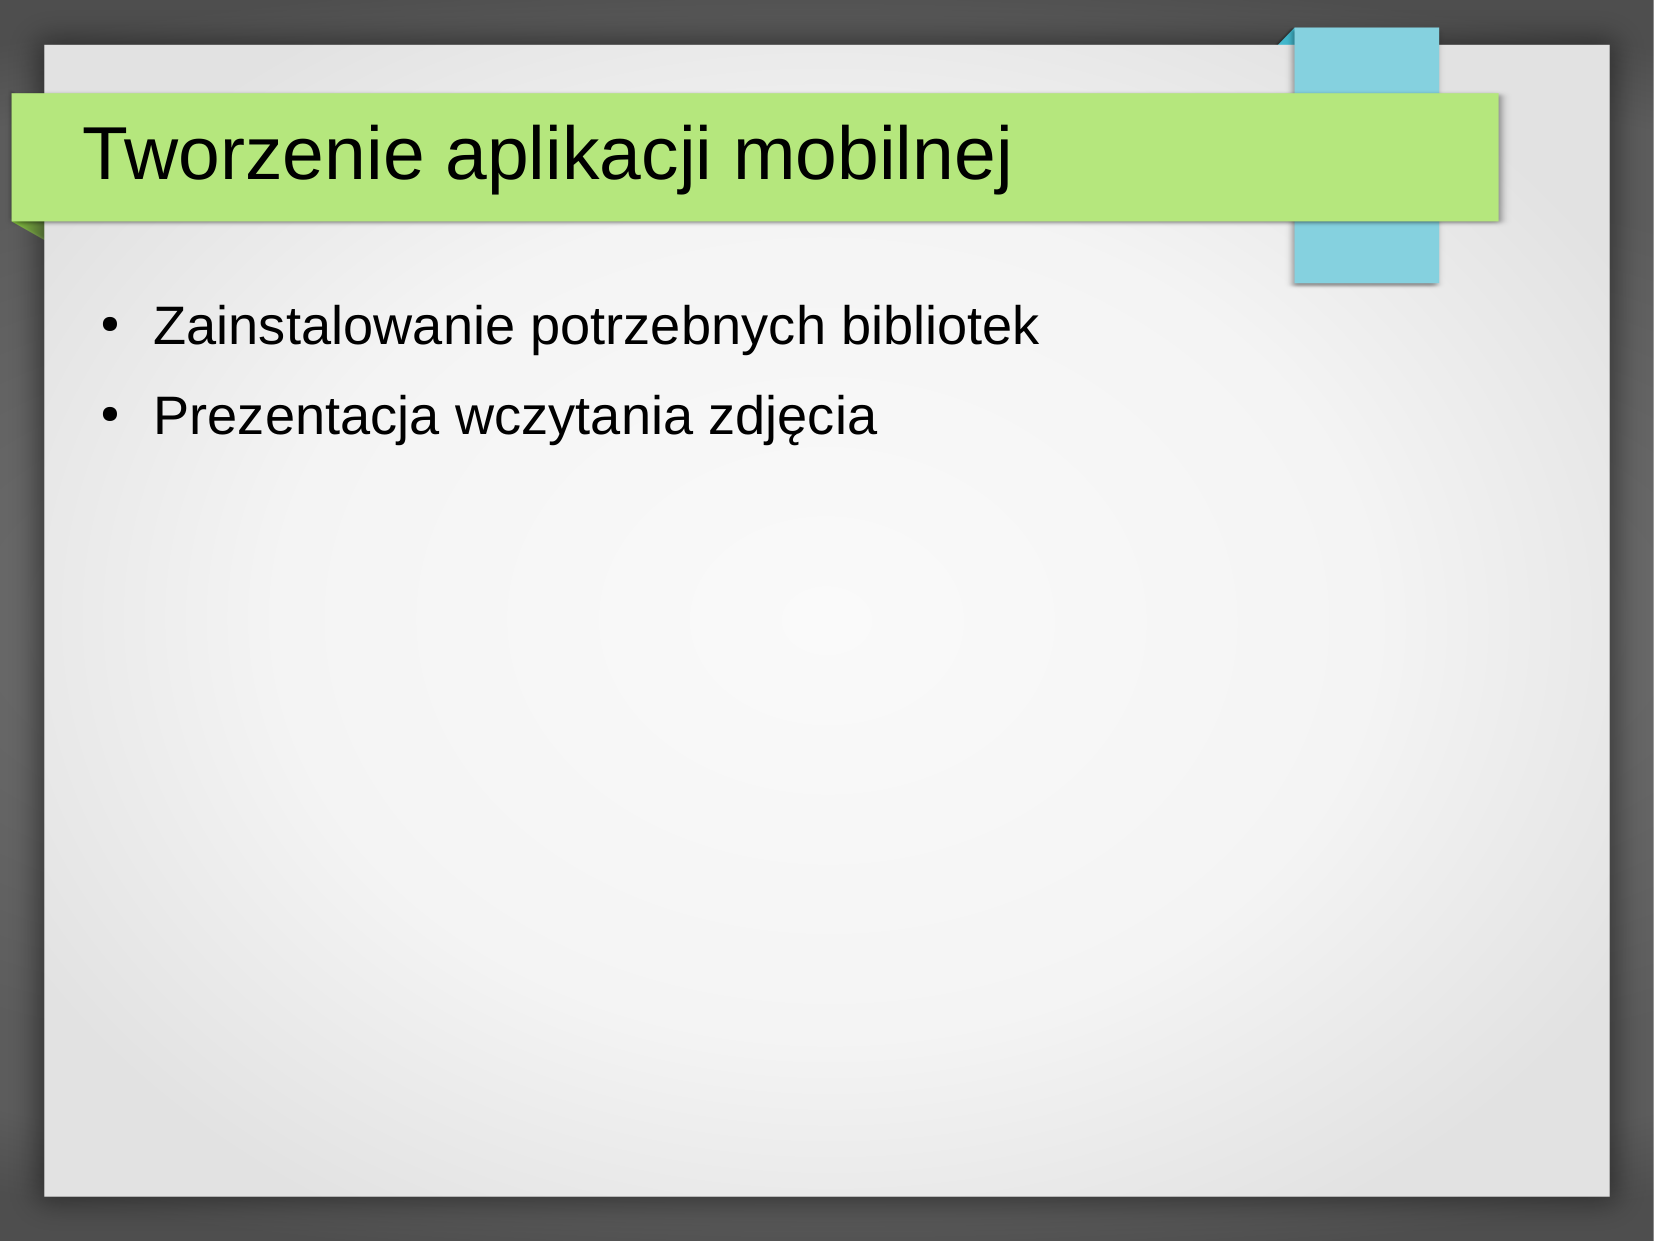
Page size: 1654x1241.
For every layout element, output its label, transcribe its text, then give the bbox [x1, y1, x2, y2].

title Tworzenie aplikacji mobilnej [82, 94, 1264, 213]
list Zainstalowanie potrzebnych bibliotek Prezentacja wczytania zdjęcia [82, 295, 1571, 1015]
picture [0, 0, 1654, 1241]
